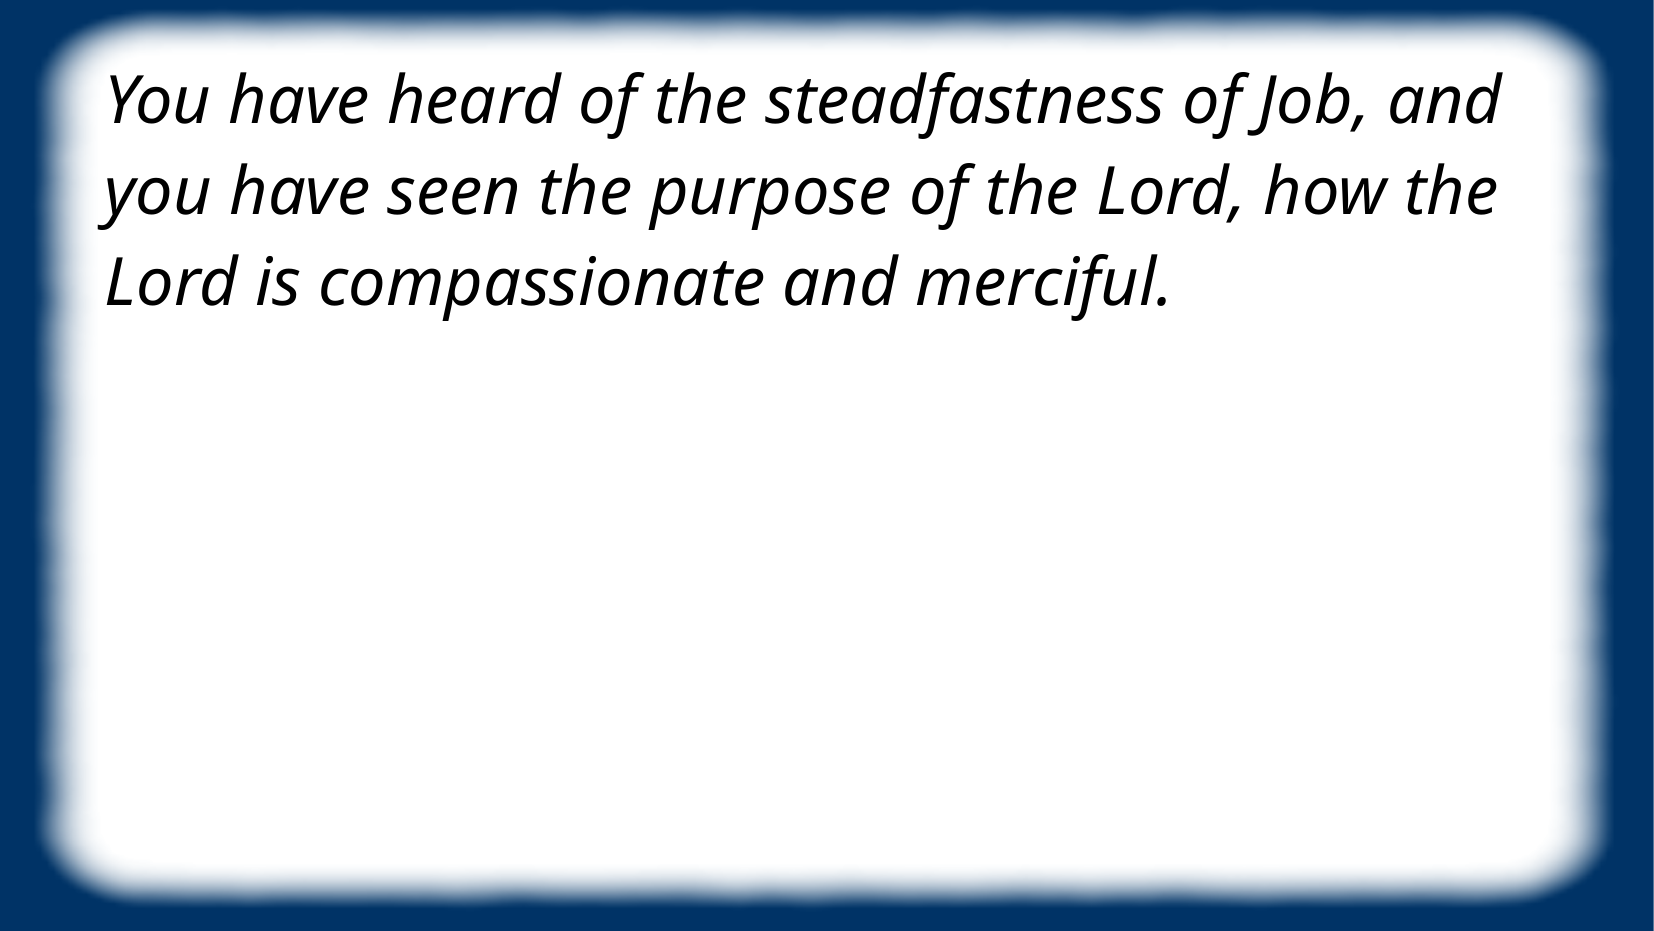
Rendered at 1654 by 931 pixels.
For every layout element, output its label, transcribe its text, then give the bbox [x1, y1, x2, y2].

text_box You have heard of the steadfastness of Job, and you have seen the purpose of the Lord, how the Lord is compassionate and merciful. [90, 45, 1561, 391]
picture [0, 0, 1654, 931]
